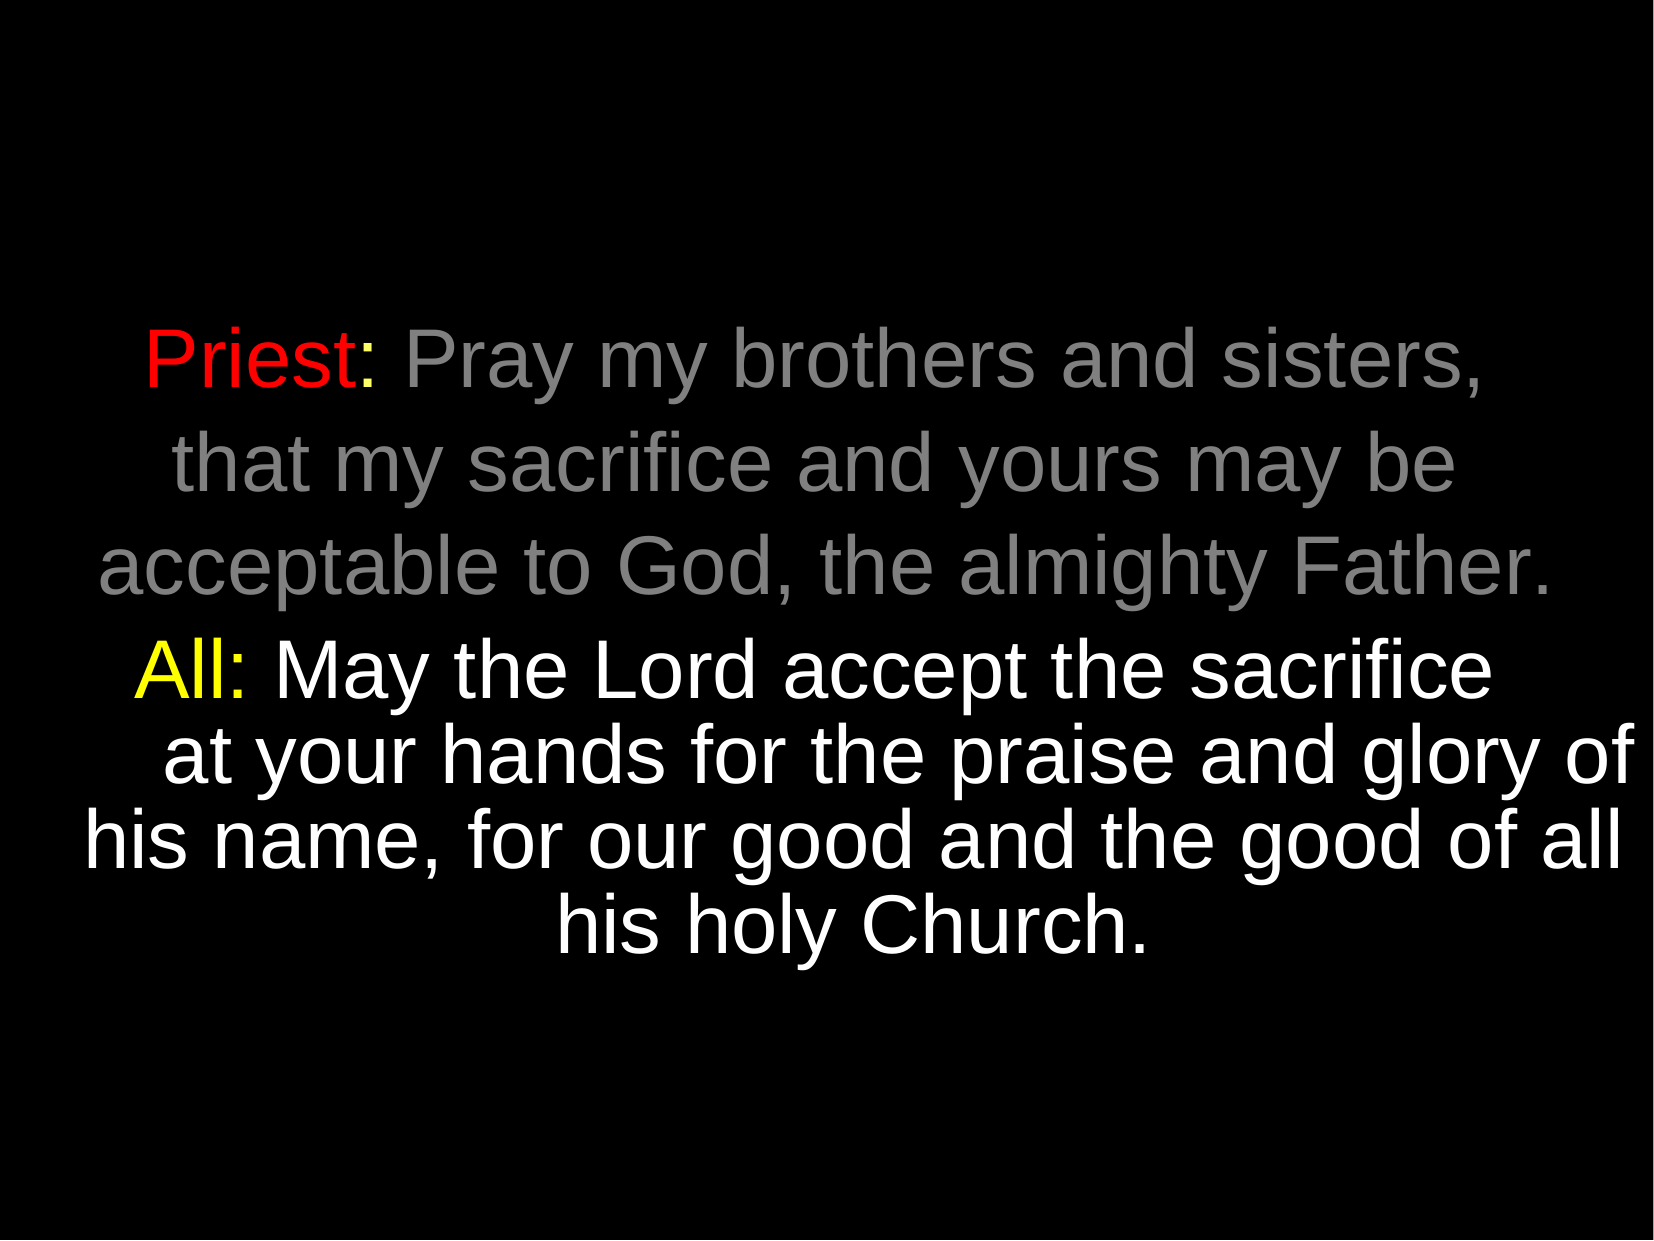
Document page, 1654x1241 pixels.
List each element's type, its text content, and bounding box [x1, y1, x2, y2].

list Priest: Pray my brothers and sisters, that my sacrifice and yours may be acceptable to God, the almighty Father. All: May the Lord accept the sacrifice at your hands for the praise and glory of his name, for our good and the good of all his holy Church. [0, 307, 1654, 1241]
